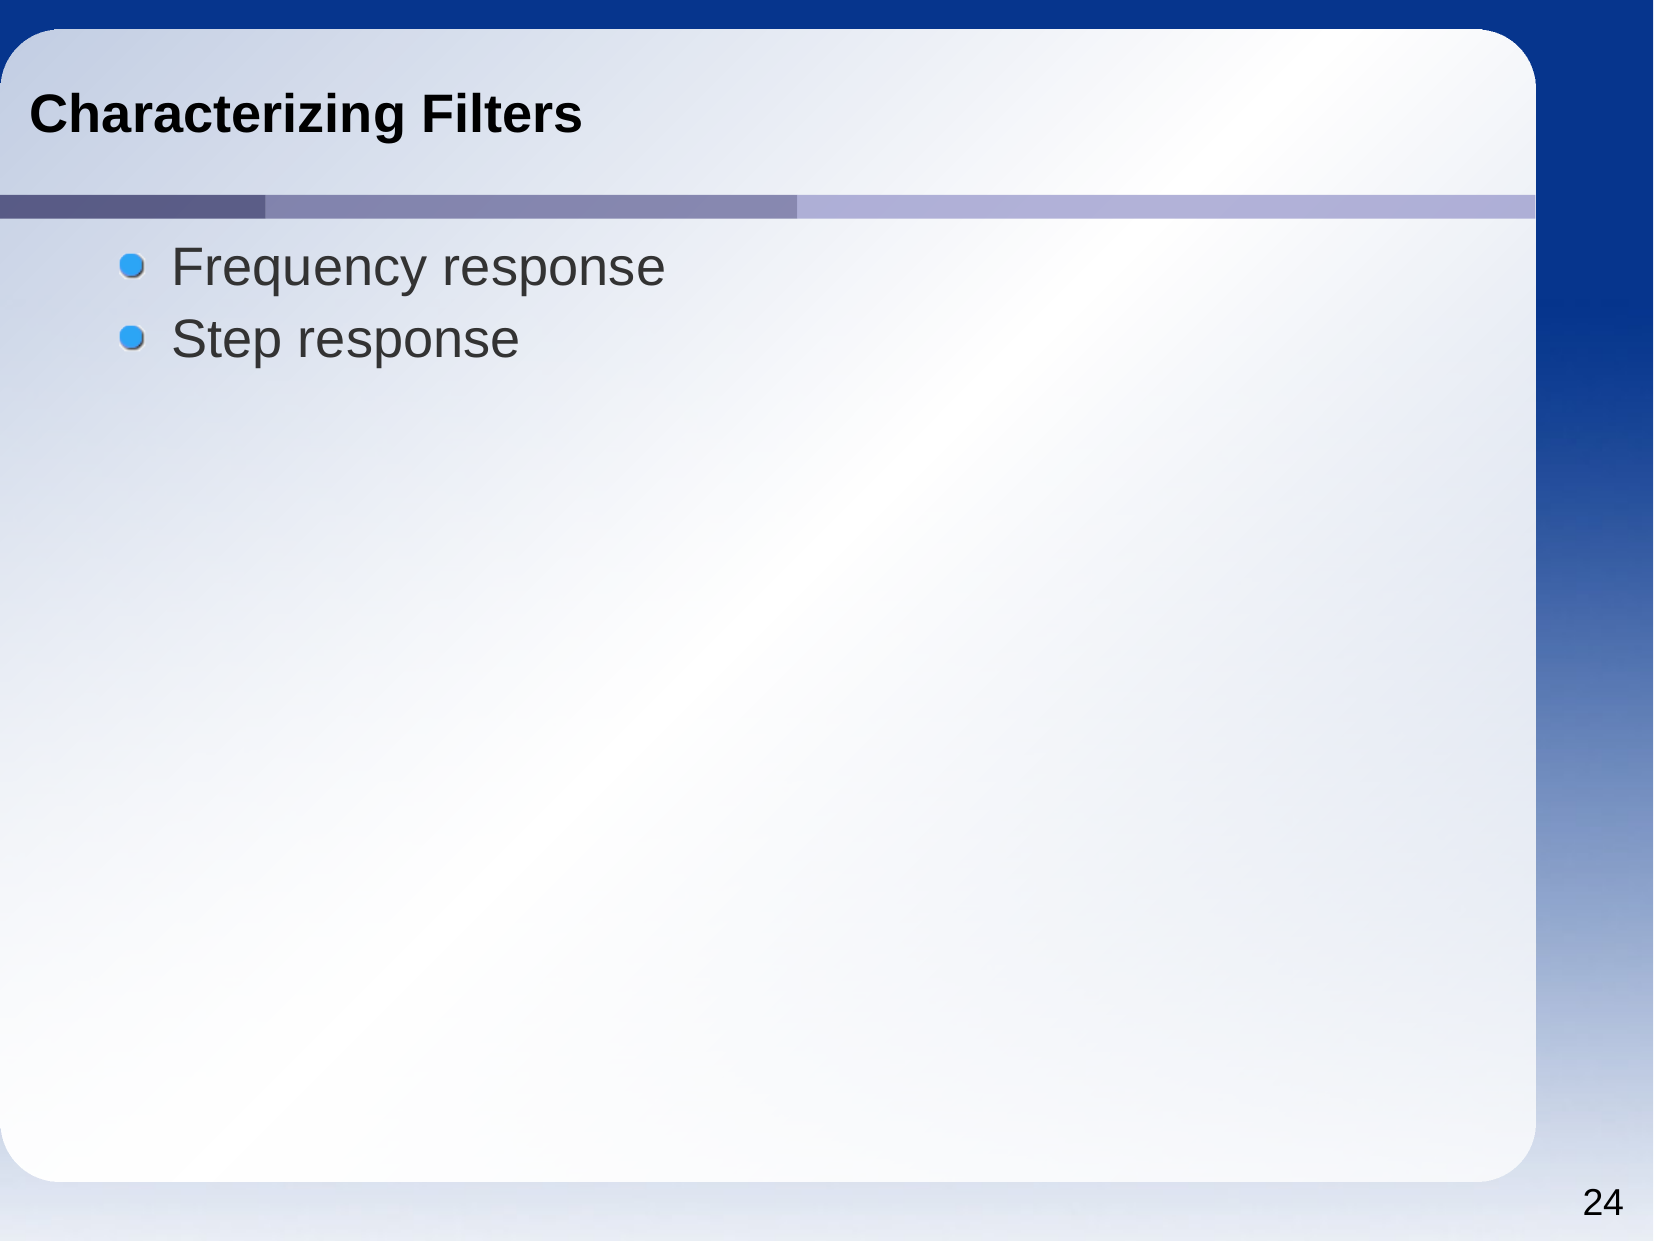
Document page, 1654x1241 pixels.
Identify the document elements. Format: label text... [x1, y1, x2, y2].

title Characterizing Filters [29, 49, 1506, 178]
list Frequency response Step response [29, 236, 1506, 1152]
picture [0, 0, 1654, 1241]
